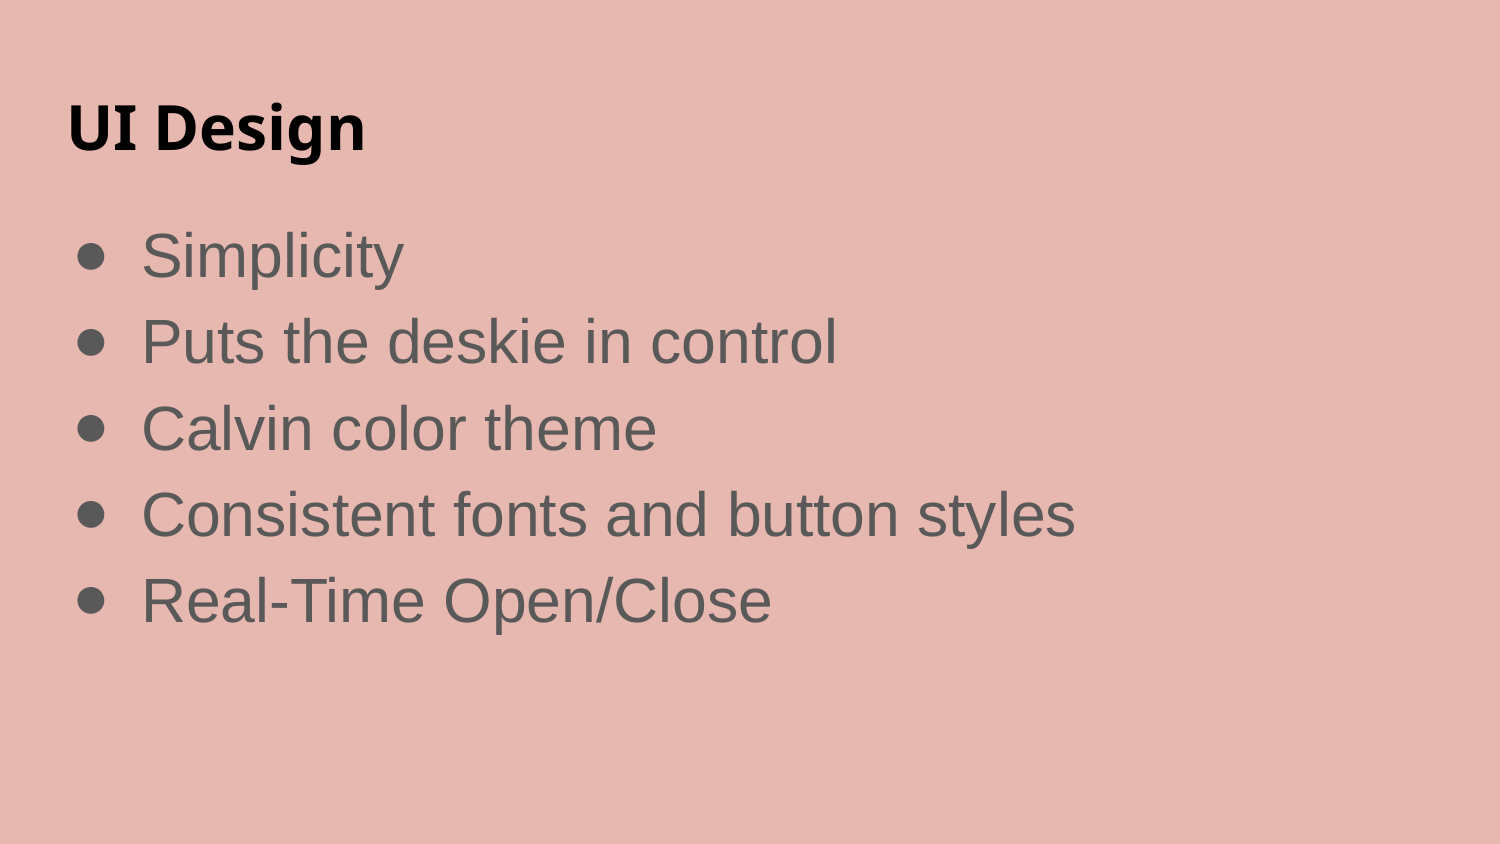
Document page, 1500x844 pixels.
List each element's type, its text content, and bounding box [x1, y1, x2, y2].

list Simplicity Puts the deskie in control Calvin color theme Consistent fonts and button styles Real-Time Open/Close [51, 189, 1449, 750]
title UI Design [51, 72, 1449, 167]
